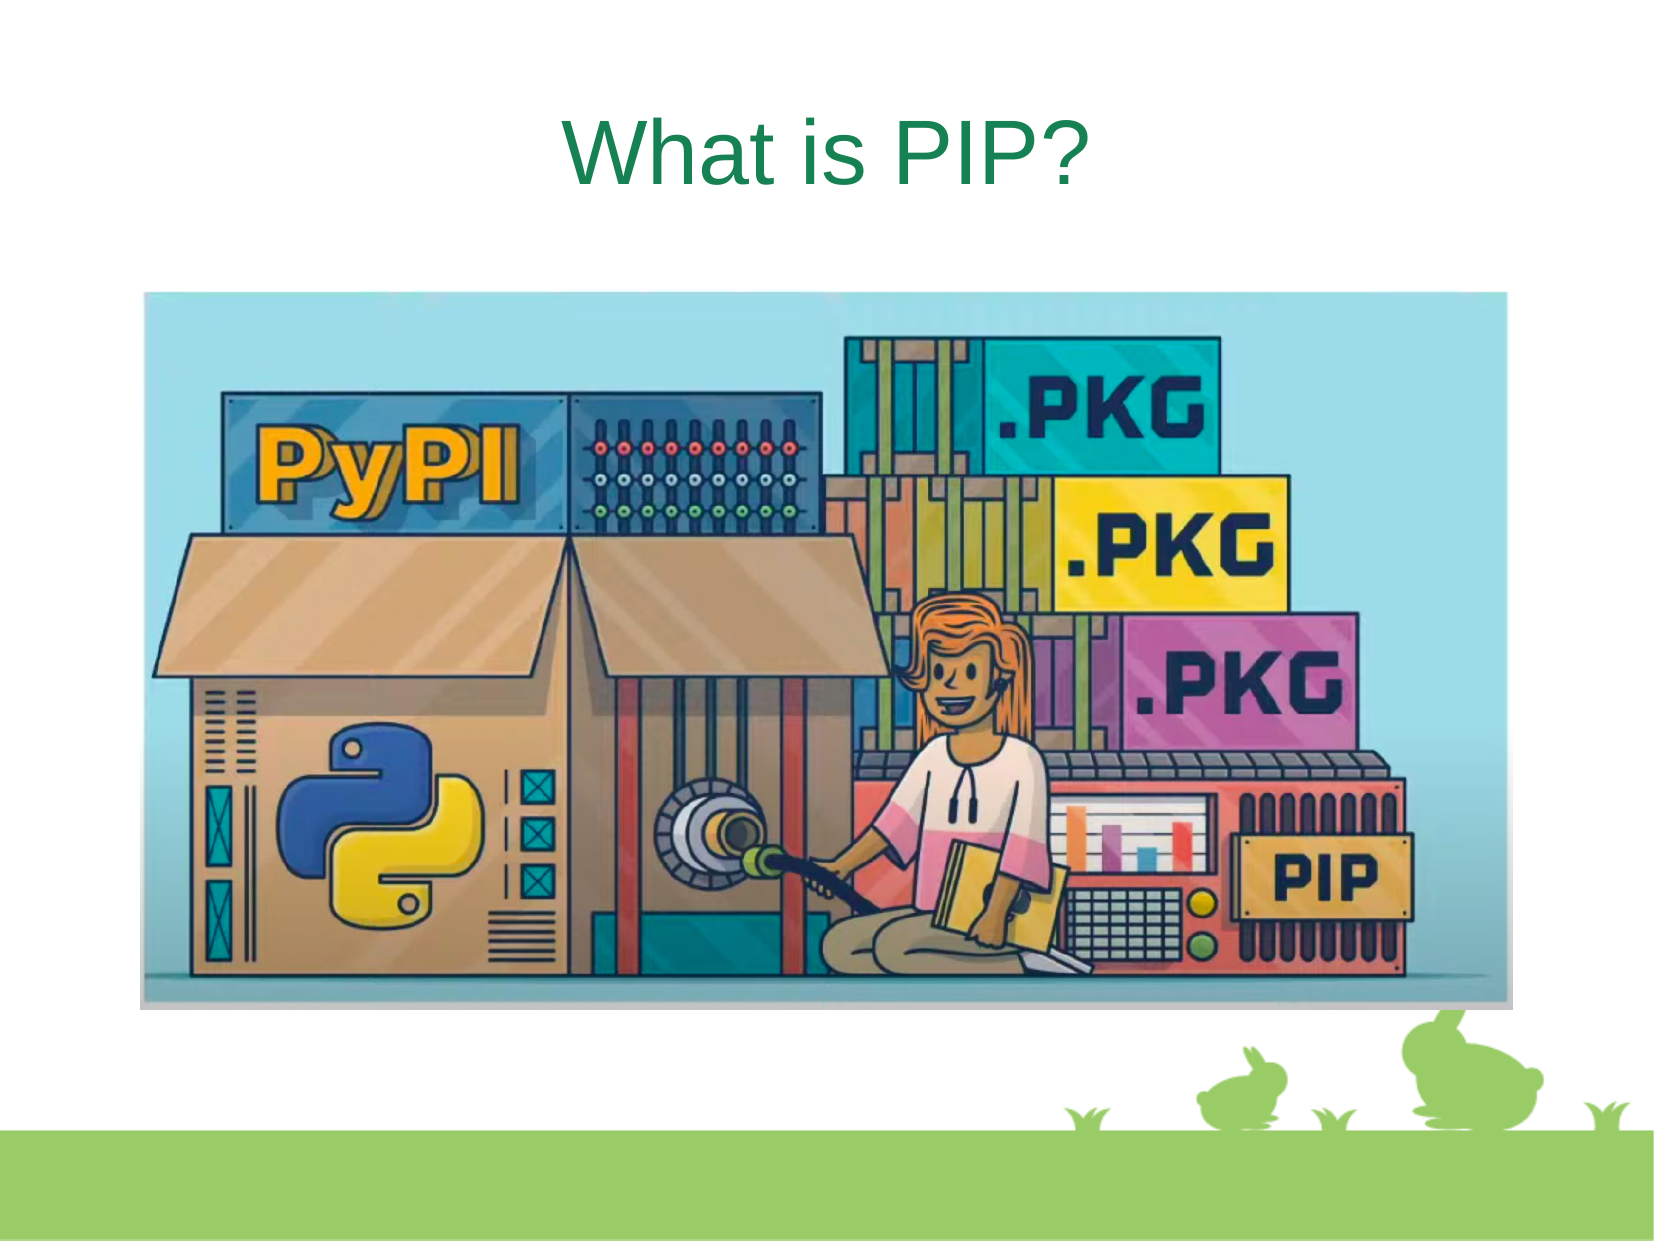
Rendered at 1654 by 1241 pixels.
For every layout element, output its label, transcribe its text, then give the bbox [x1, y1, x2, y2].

title What is PIP? [82, 49, 1571, 257]
picture [0, 0, 1654, 1241]
